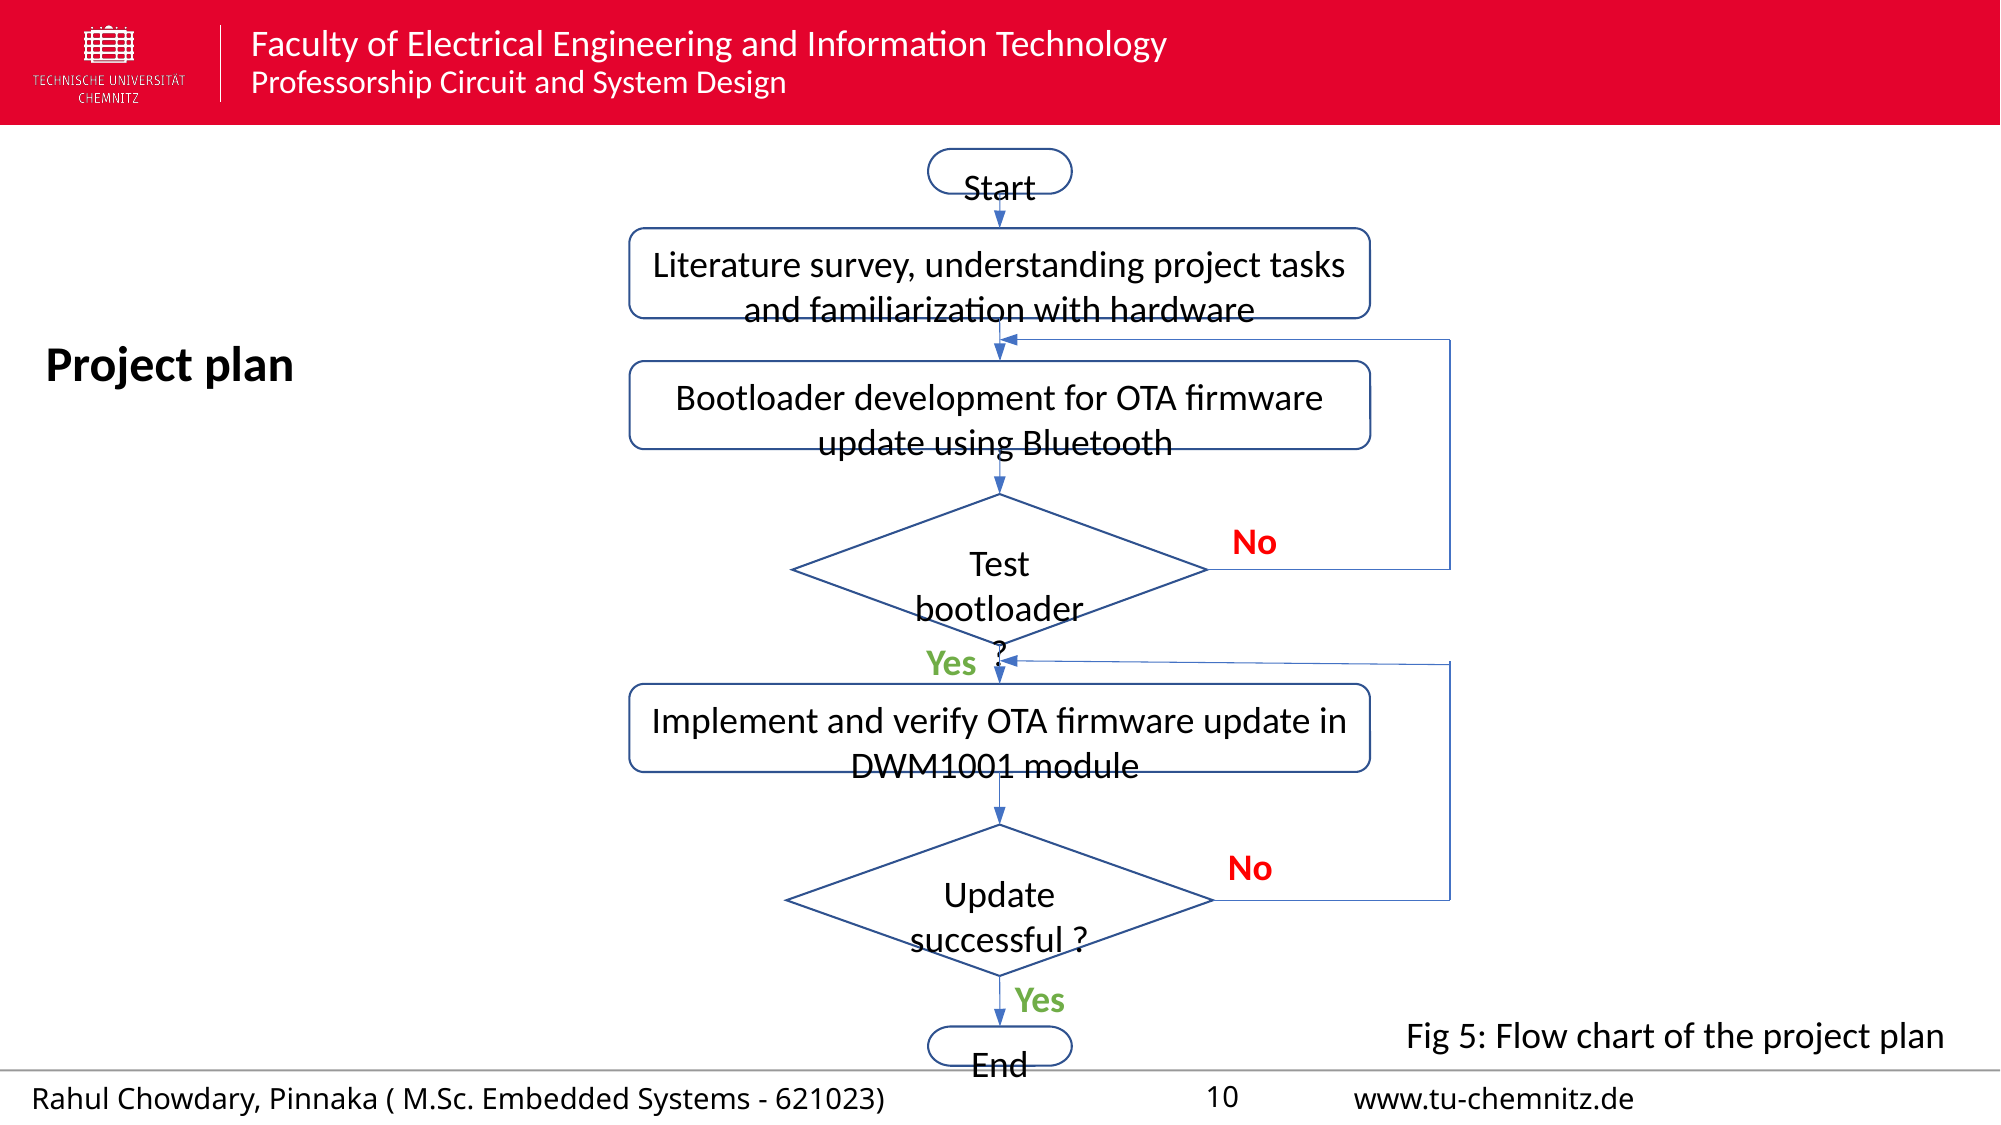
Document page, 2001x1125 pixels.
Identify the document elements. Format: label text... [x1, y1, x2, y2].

text_box Yes [911, 630, 1000, 692]
text_box No [1212, 835, 1302, 897]
text_box End [928, 1026, 1072, 1066]
text_box Literature survey, understanding project tasks and familiarization with hardware [629, 228, 1371, 319]
text_box Bootloader development for OTA firmware update using Bluetooth [629, 361, 1371, 450]
text_box Test bootloader ? [792, 494, 1207, 644]
text_box Yes [999, 967, 1089, 1029]
text_box Fig 5: Flow chart of the project plan [1391, 1003, 1968, 1065]
text_box No [1217, 509, 1307, 570]
text_box Start [928, 148, 1072, 194]
text_box Implement and verify OTA firmware update in DWM1001 module [629, 683, 1371, 773]
text_box Update successful ? [786, 824, 1213, 976]
list Project plan [63, 125, 1966, 205]
